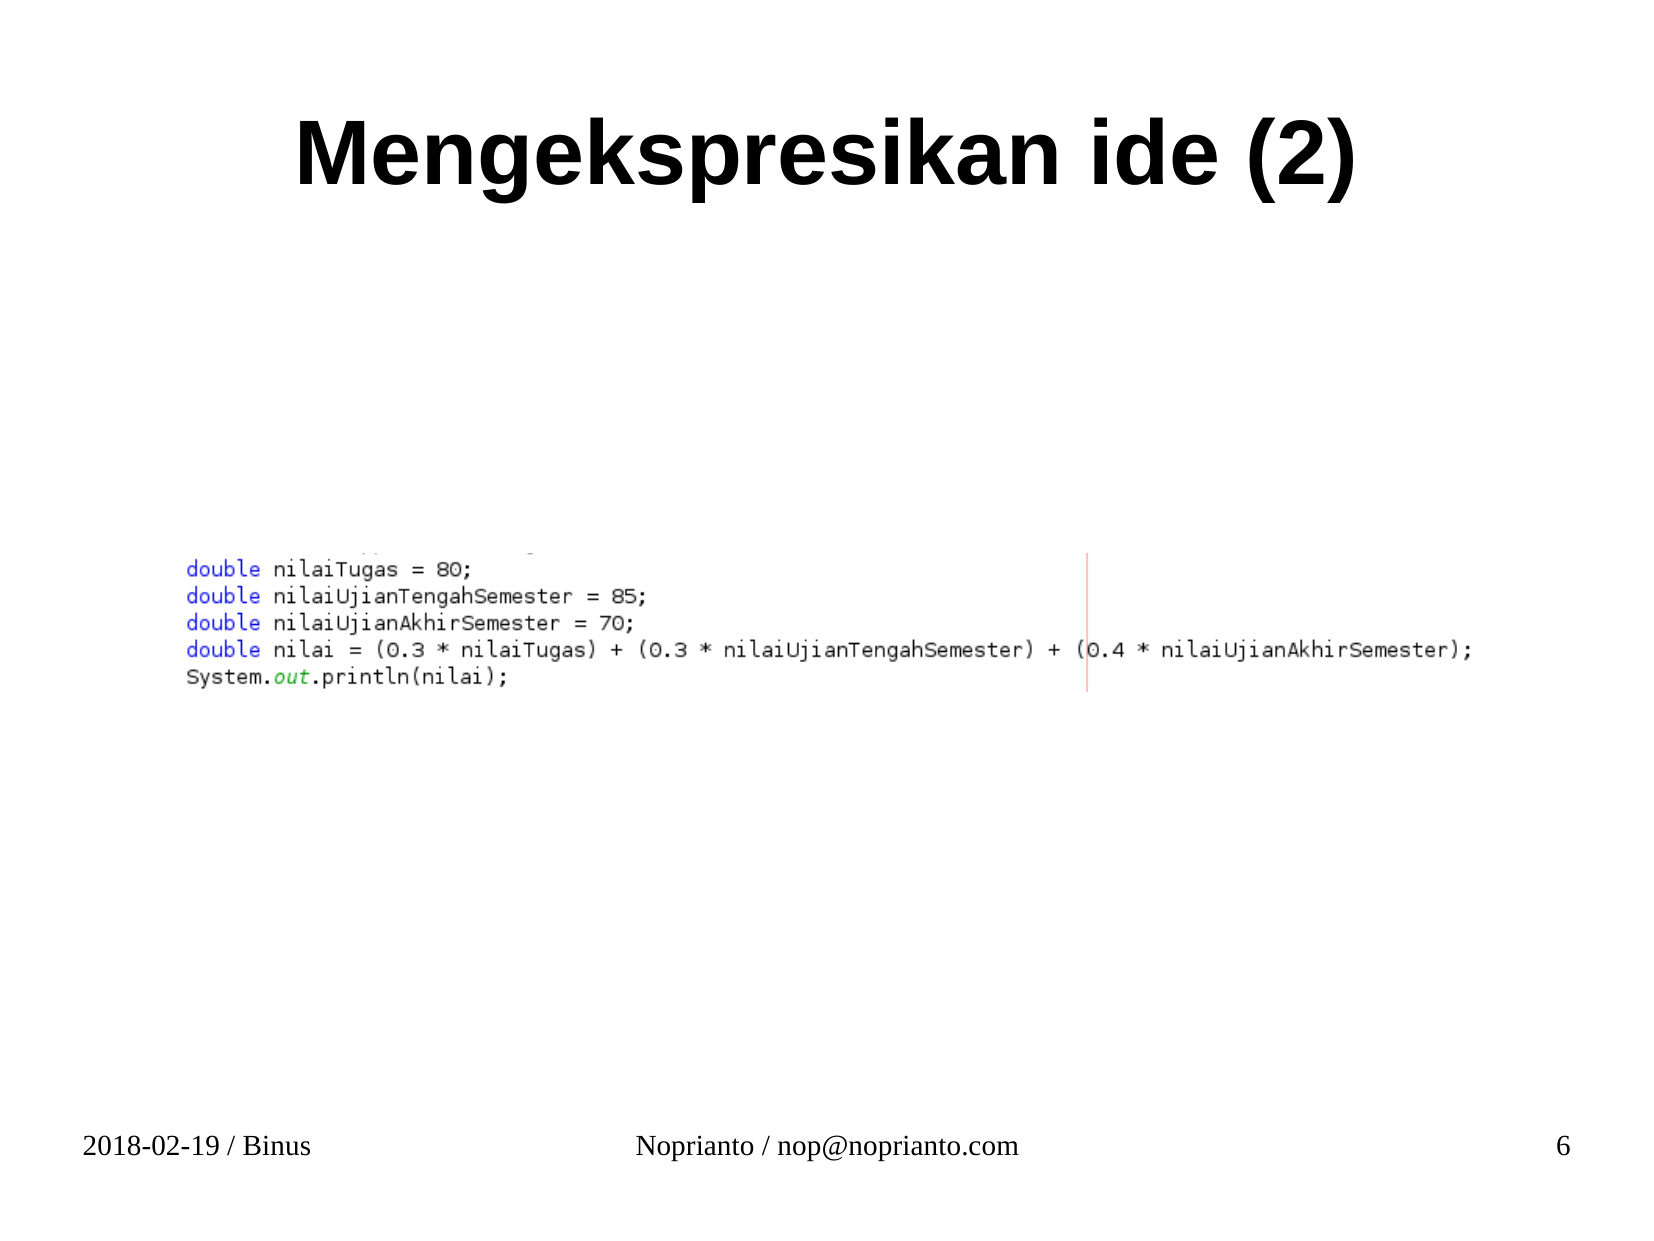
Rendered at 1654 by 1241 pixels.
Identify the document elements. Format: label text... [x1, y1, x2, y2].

picture [180, 553, 1482, 692]
title Mengekspresikan ide (2) [82, 49, 1571, 257]
